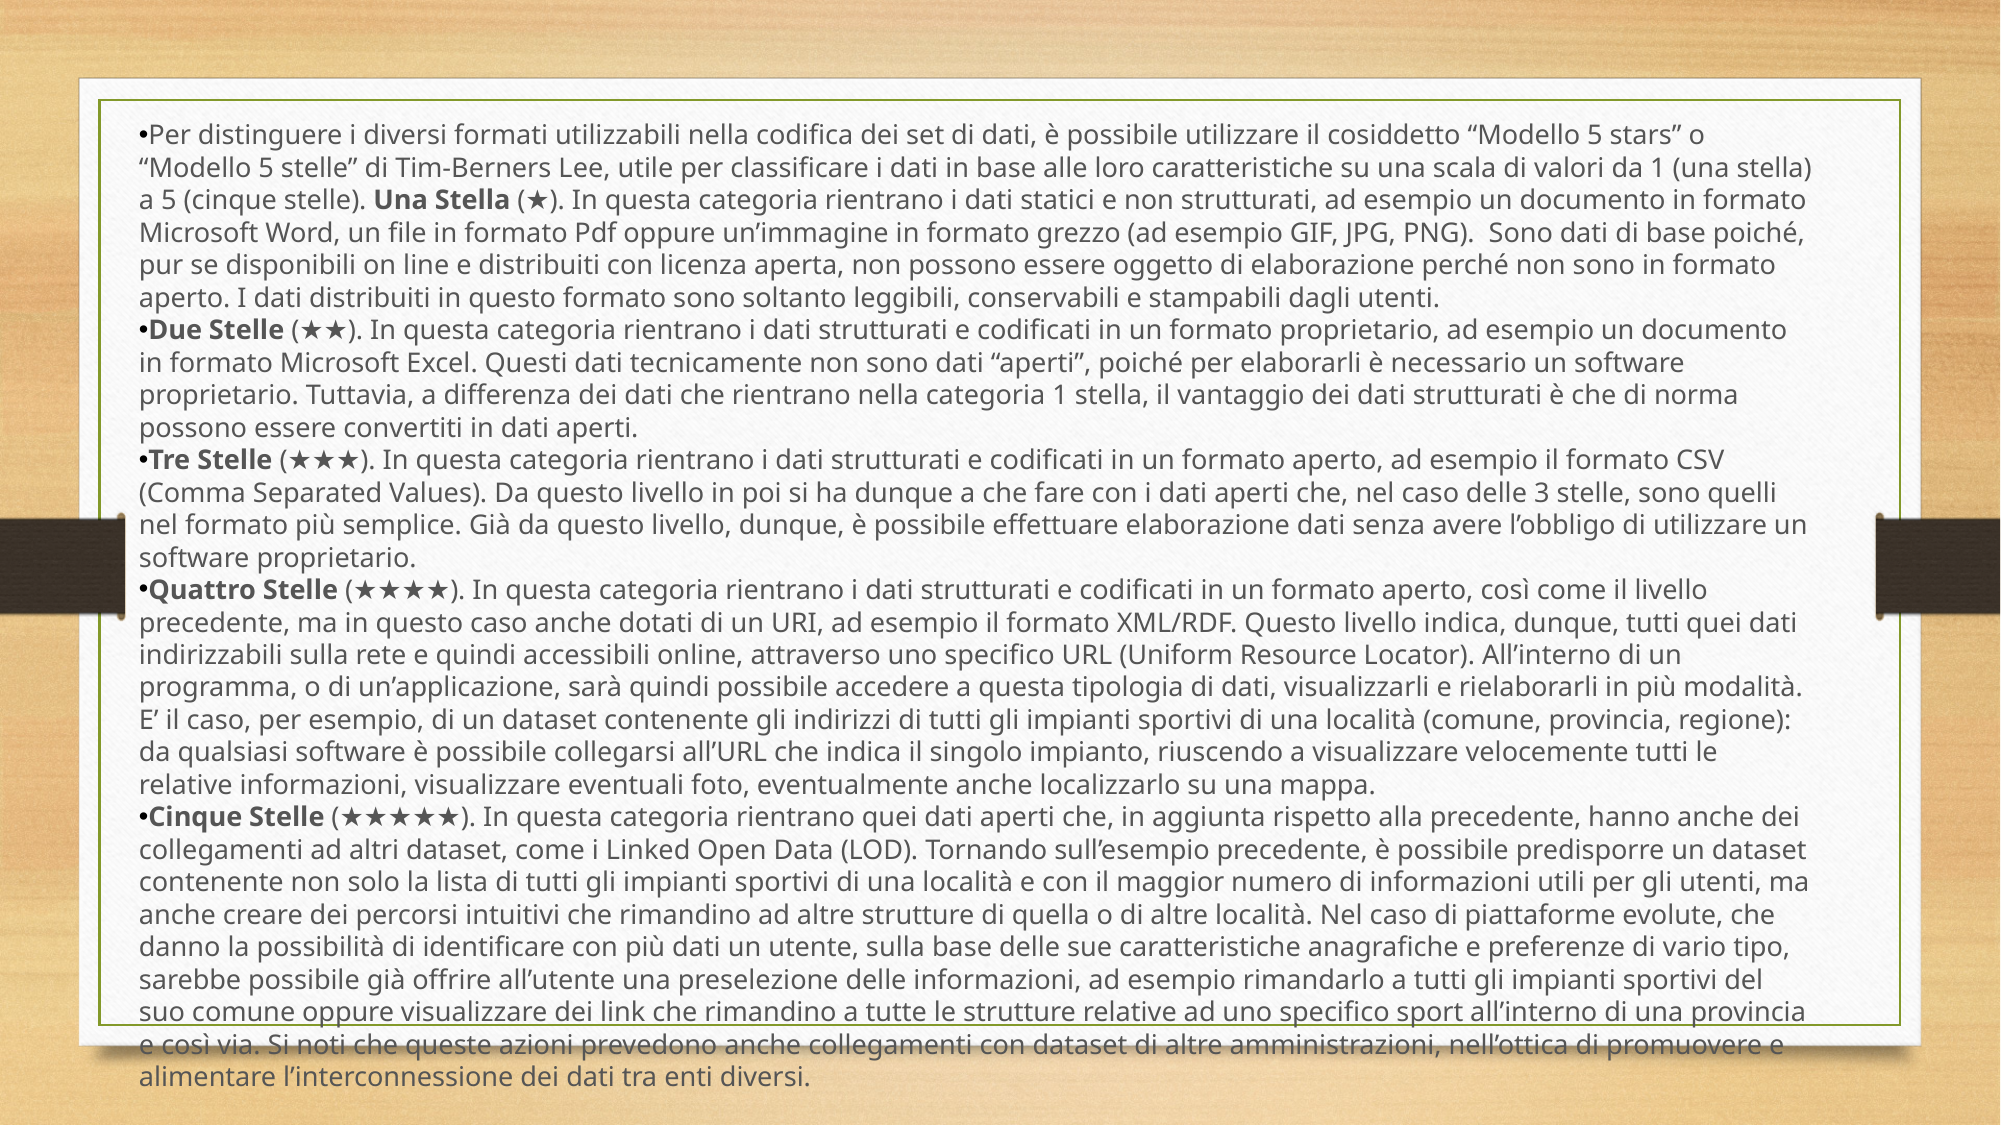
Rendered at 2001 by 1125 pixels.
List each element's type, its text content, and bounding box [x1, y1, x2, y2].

text_box Per distinguere i diversi formati utilizzabili nella codifica dei set di dati, è possibile utilizzare il cosiddetto “Modello 5 stars” o “Modello 5 stelle” di Tim-Berners Lee, utile per classificare i dati in base alle loro caratteristiche su una scala di valori da 1 (una stella) a 5 (cinque stelle). Una Stella (★). In questa categoria rientrano i dati statici e non strutturati, ad esempio un documento in formato Microsoft Word, un file in formato Pdf oppure un’immagine in formato grezzo (ad esempio GIF, JPG, PNG). Sono dati di base poiché, pur se disponibili on line e distribuiti con licenza aperta, non possono essere oggetto di elaborazione perché non sono in formato aperto. I dati distribuiti in questo formato sono soltanto leggibili, conservabili e stampabili dagli utenti. Due Stelle (★★). In questa categoria rientrano i dati strutturati e codificati in un formato proprietario, ad esempio un documento in formato Microsoft Excel. Questi dati tecnicamente non sono dati “aperti”, poiché per elaborarli è necessario un software proprietario. Tuttavia, a differenza dei dati che rientrano nella categoria 1 stella, il vantaggio dei dati strutturati è che di norma possono essere convertiti in dati aperti. Tre Stelle (★★★). In questa categoria rientrano i dati strutturati e codificati in un formato aperto, ad esempio il formato CSV (Comma Separated Values). Da questo livello in poi si ha dunque a che fare con i dati aperti che, nel caso delle 3 stelle, sono quelli nel formato più semplice. Già da questo livello, dunque, è possibile effettuare elaborazione dati senza avere l’obbligo di utilizzare un software proprietario. Quattro Stelle (★★★★). In questa categoria rientrano i dati strutturati e codificati in un formato aperto, così come il livello precedente, ma in questo caso anche dotati di un URI, ad esempio il formato XML/RDF. Questo livello indica, dunque, tutti quei dati indirizzabili sulla rete e quindi accessibili online, attraverso uno specifico URL (Uniform Resource Locator). All’interno di un programma, o di un’applicazione, sarà quindi possibile accedere a questa tipologia di dati, visualizzarli e rielaborarli in più modalità. E’ il caso, per esempio, di un dataset contenente gli indirizzi di tutti gli impianti sportivi di una località (comune, provincia, regione): da qualsiasi software è possibile collegarsi all’URL che indica il singolo impianto, riuscendo a visualizzare velocemente tutti le relative informazioni, visualizzare eventuali foto, eventualmente anche localizzarlo su una mappa. Cinque Stelle (★★★★★). In questa categoria rientrano quei dati aperti che, in aggiunta rispetto alla precedente, hanno anche dei collegamenti ad altri dataset, come i Linked Open Data (LOD). Tornando sull’esempio precedente, è possibile predisporre un dataset contenente non solo la lista di tutti gli impianti sportivi di una località e con il maggior numero di informazioni utili per gli utenti, ma anche creare dei percorsi intuitivi che rimandino ad altre strutture di quella o di altre località. Nel caso di piattaforme evolute, che danno la possibilità di identificare con più dati un utente, sulla base delle sue caratteristiche anagrafiche e preferenze di vario tipo, sarebbe possibile già offrire all’utente una preselezione delle informazioni, ad esempio rimandarlo a tutti gli impianti sportivi del suo comune oppure visualizzare dei link che rimandino a tutte le strutture relative ad uno specifico sport all’interno di una provincia e così via. Si noti che queste azioni prevedono anche collegamenti con dataset di altre amministrazioni, nell’ottica di promuovere e alimentare l’interconnessione dei dati tra enti diversi. [123, 110, 1828, 1057]
